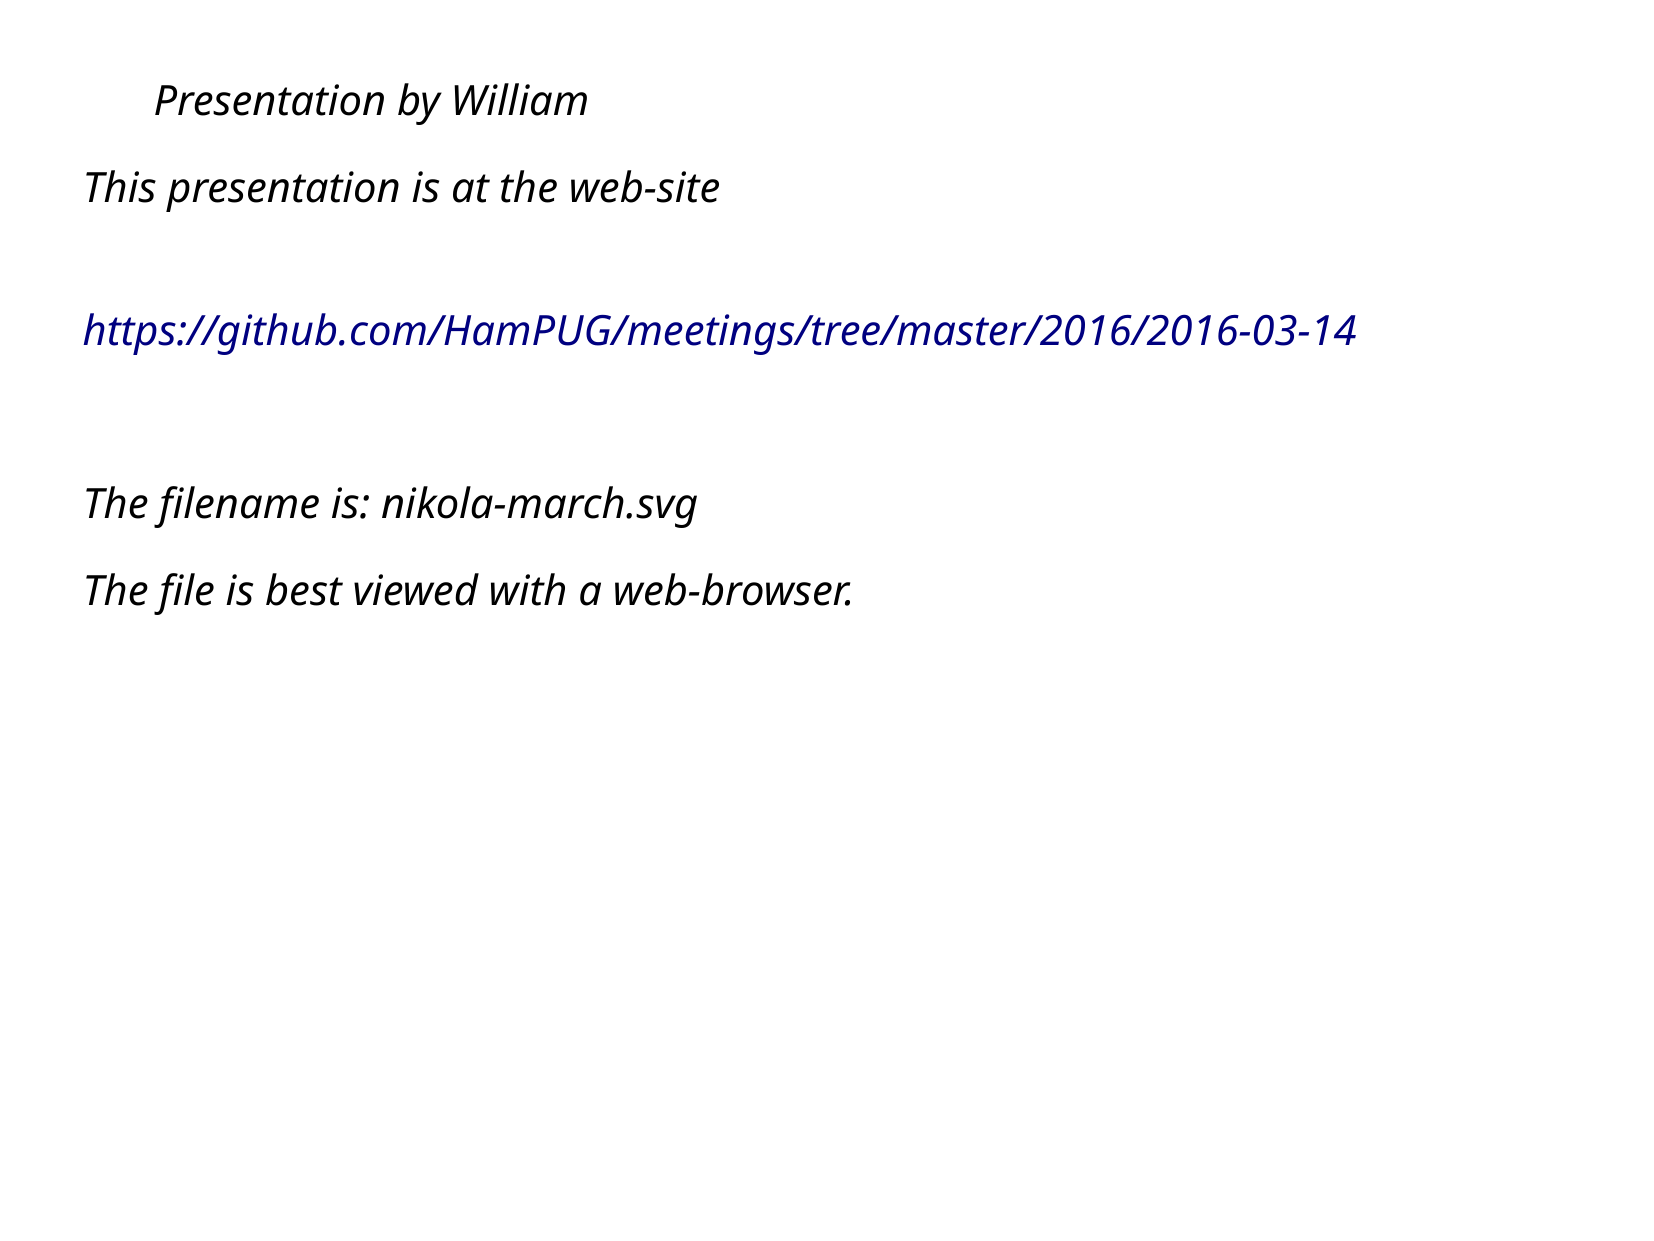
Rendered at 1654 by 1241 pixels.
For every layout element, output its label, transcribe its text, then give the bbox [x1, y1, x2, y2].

list Presentation by William This presentation is at the web-site https://github.com/HamPUG/meetings/tree/master/2016/2016-03-14 The filename is: nikola-march.svg The file is best viewed with a web-browser. [82, 70, 1571, 791]
